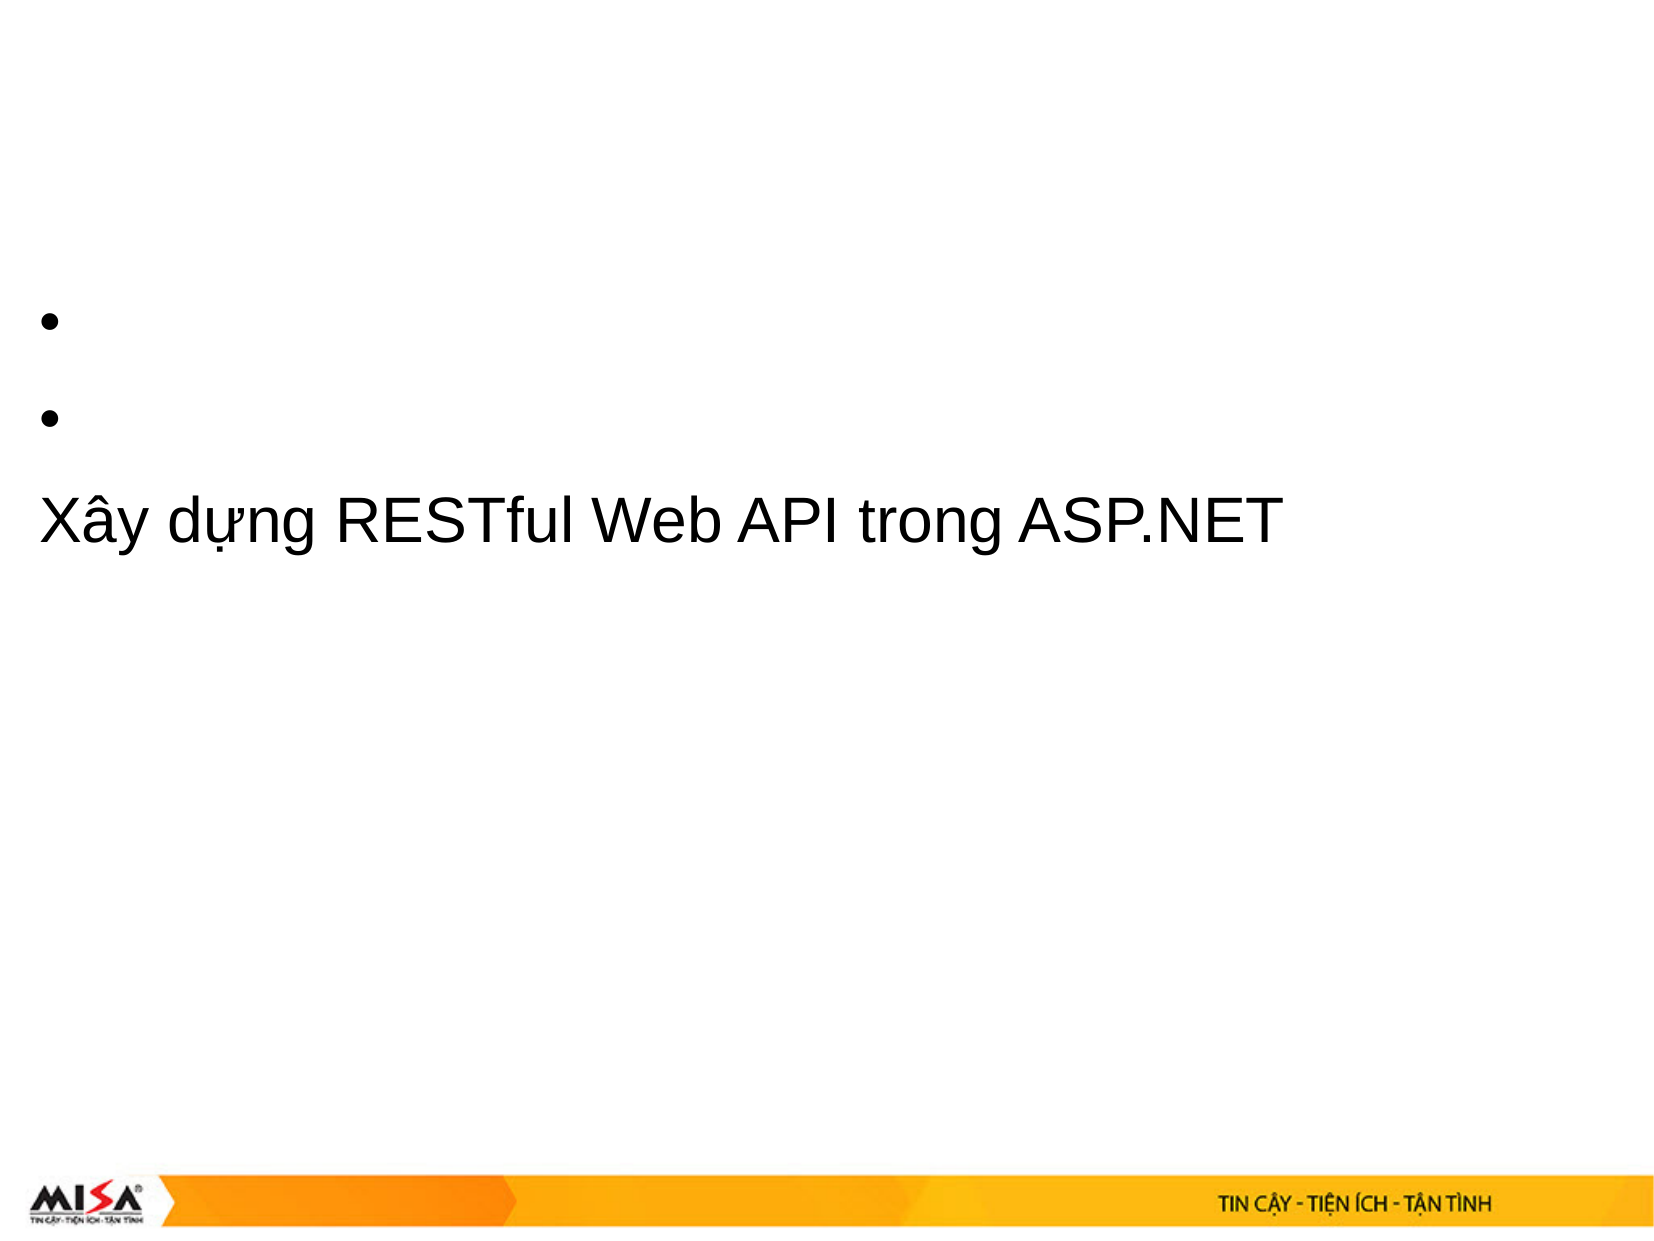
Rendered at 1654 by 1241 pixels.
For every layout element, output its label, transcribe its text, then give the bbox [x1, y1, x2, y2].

list Xây dựng RESTful Web API trong ASP.NET [0, 290, 1654, 1010]
